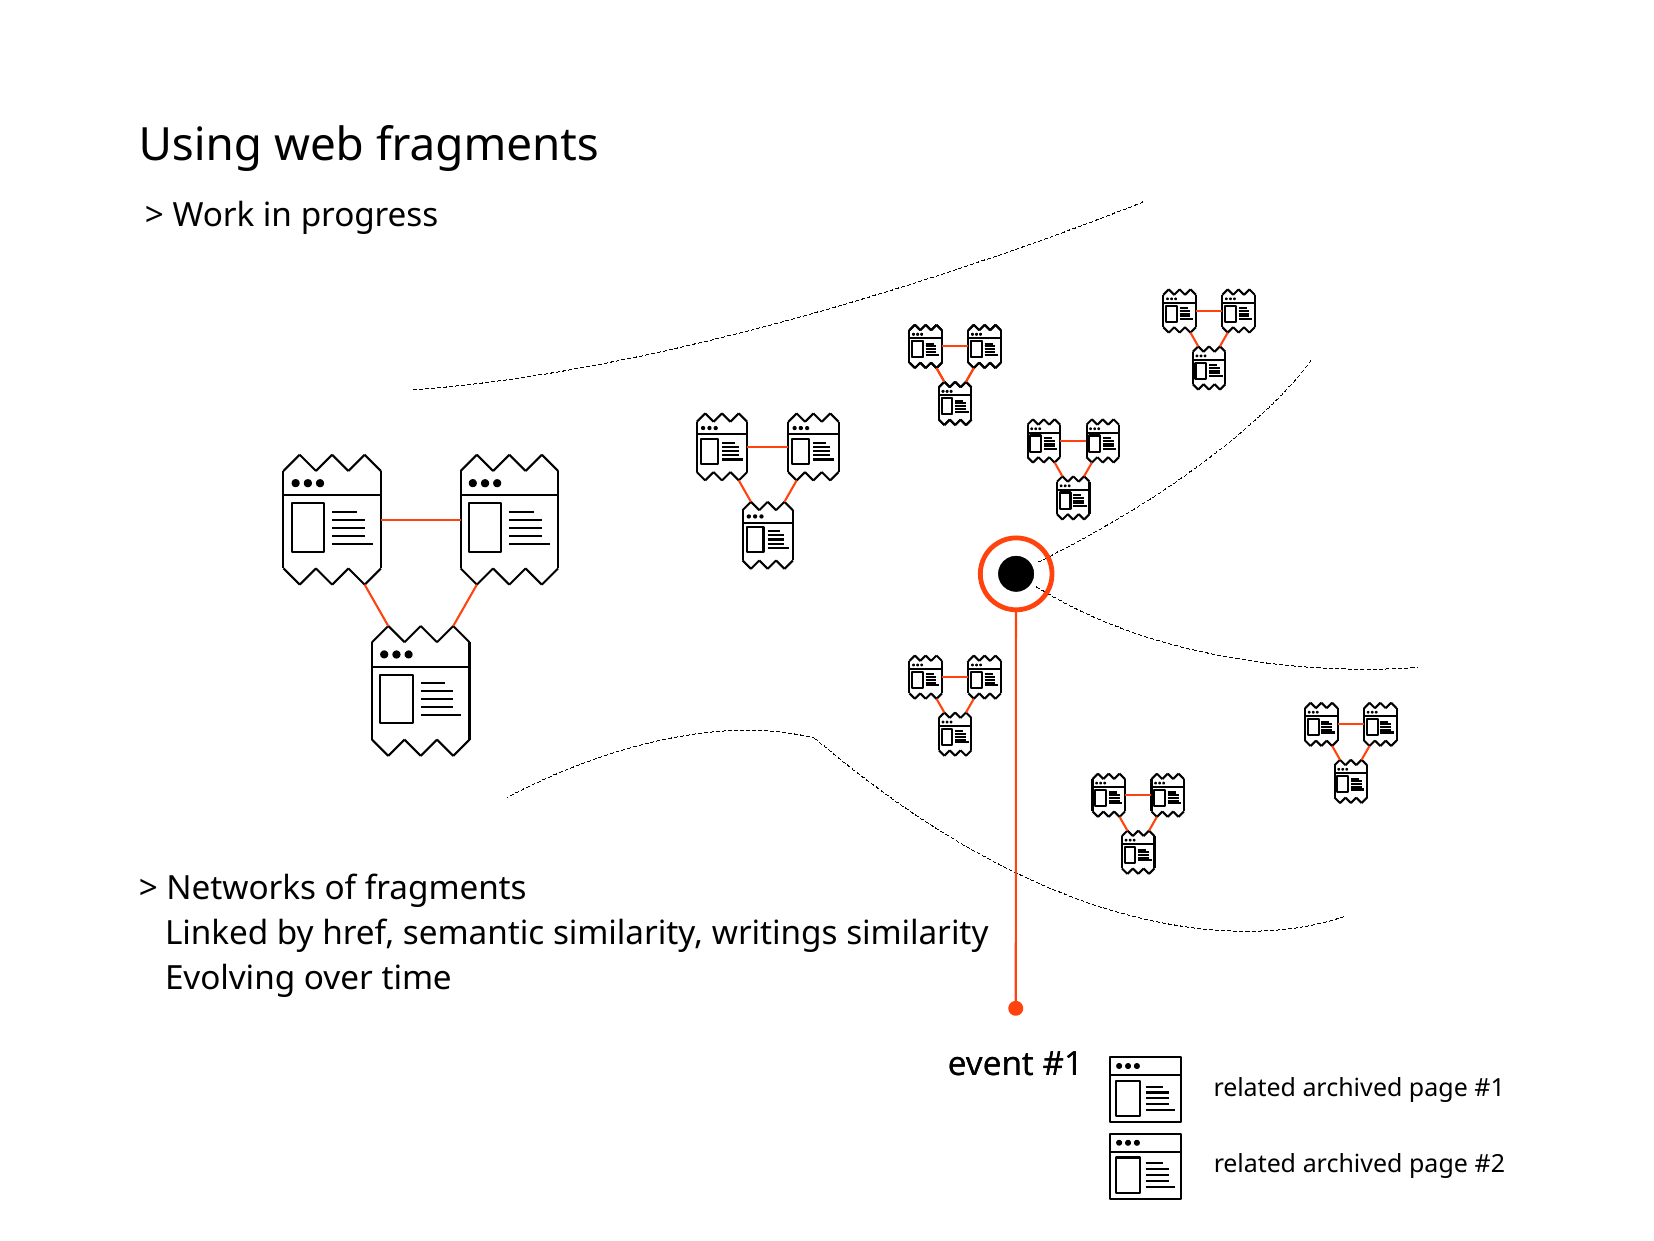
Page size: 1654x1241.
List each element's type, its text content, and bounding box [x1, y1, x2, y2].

text_box [404, 650, 413, 659]
text_box [1124, 838, 1136, 842]
text_box [1366, 718, 1378, 736]
text_box [995, 553, 1037, 595]
text_box [1337, 775, 1349, 793]
text_box [380, 650, 389, 659]
text_box [912, 340, 923, 358]
text_box [468, 479, 477, 488]
text_box [291, 503, 325, 553]
text_box [1030, 435, 1042, 452]
text_box [480, 479, 490, 488]
text_box [493, 479, 502, 488]
text_box > Networks of fragments Linked by href, semantic similarity, writings similarity Evolving over time [124, 856, 976, 990]
text_box [1030, 427, 1042, 431]
text_box [291, 479, 300, 488]
text_box [1095, 789, 1106, 807]
text_box [971, 671, 982, 688]
text_box [1366, 710, 1378, 714]
text_box [971, 340, 982, 358]
text_box > Work in progress [130, 183, 444, 238]
text_box [1307, 710, 1319, 714]
text_box related archived page #1 [1198, 1061, 1516, 1107]
text_box [1307, 718, 1319, 736]
text_box [912, 671, 923, 688]
text_box [1059, 492, 1071, 509]
text_box [1154, 789, 1165, 807]
text_box [303, 479, 312, 488]
text_box [1195, 362, 1207, 379]
text_box Using web fragments [123, 118, 1489, 233]
text_box [1195, 354, 1207, 358]
text_box [941, 398, 953, 415]
text_box [941, 728, 953, 745]
text_box [1059, 484, 1071, 488]
text_box [1110, 1057, 1182, 1123]
text_box [315, 479, 325, 488]
text_box related archived page #2 [1198, 1138, 1518, 1183]
text_box [1089, 435, 1101, 452]
text_box event #1 [933, 1032, 1095, 1087]
text_box [392, 650, 401, 659]
text_box [380, 674, 413, 724]
text_box [746, 526, 764, 552]
text_box [941, 389, 953, 393]
text_box [1225, 305, 1236, 322]
text_box [941, 720, 953, 724]
text_box [468, 503, 502, 553]
text_box [701, 438, 718, 464]
text_box [1337, 767, 1349, 771]
text_box [1110, 1133, 1182, 1199]
text_box [792, 438, 810, 464]
text_box [1124, 846, 1136, 864]
text_box [1166, 305, 1177, 322]
text_box [1095, 781, 1107, 785]
